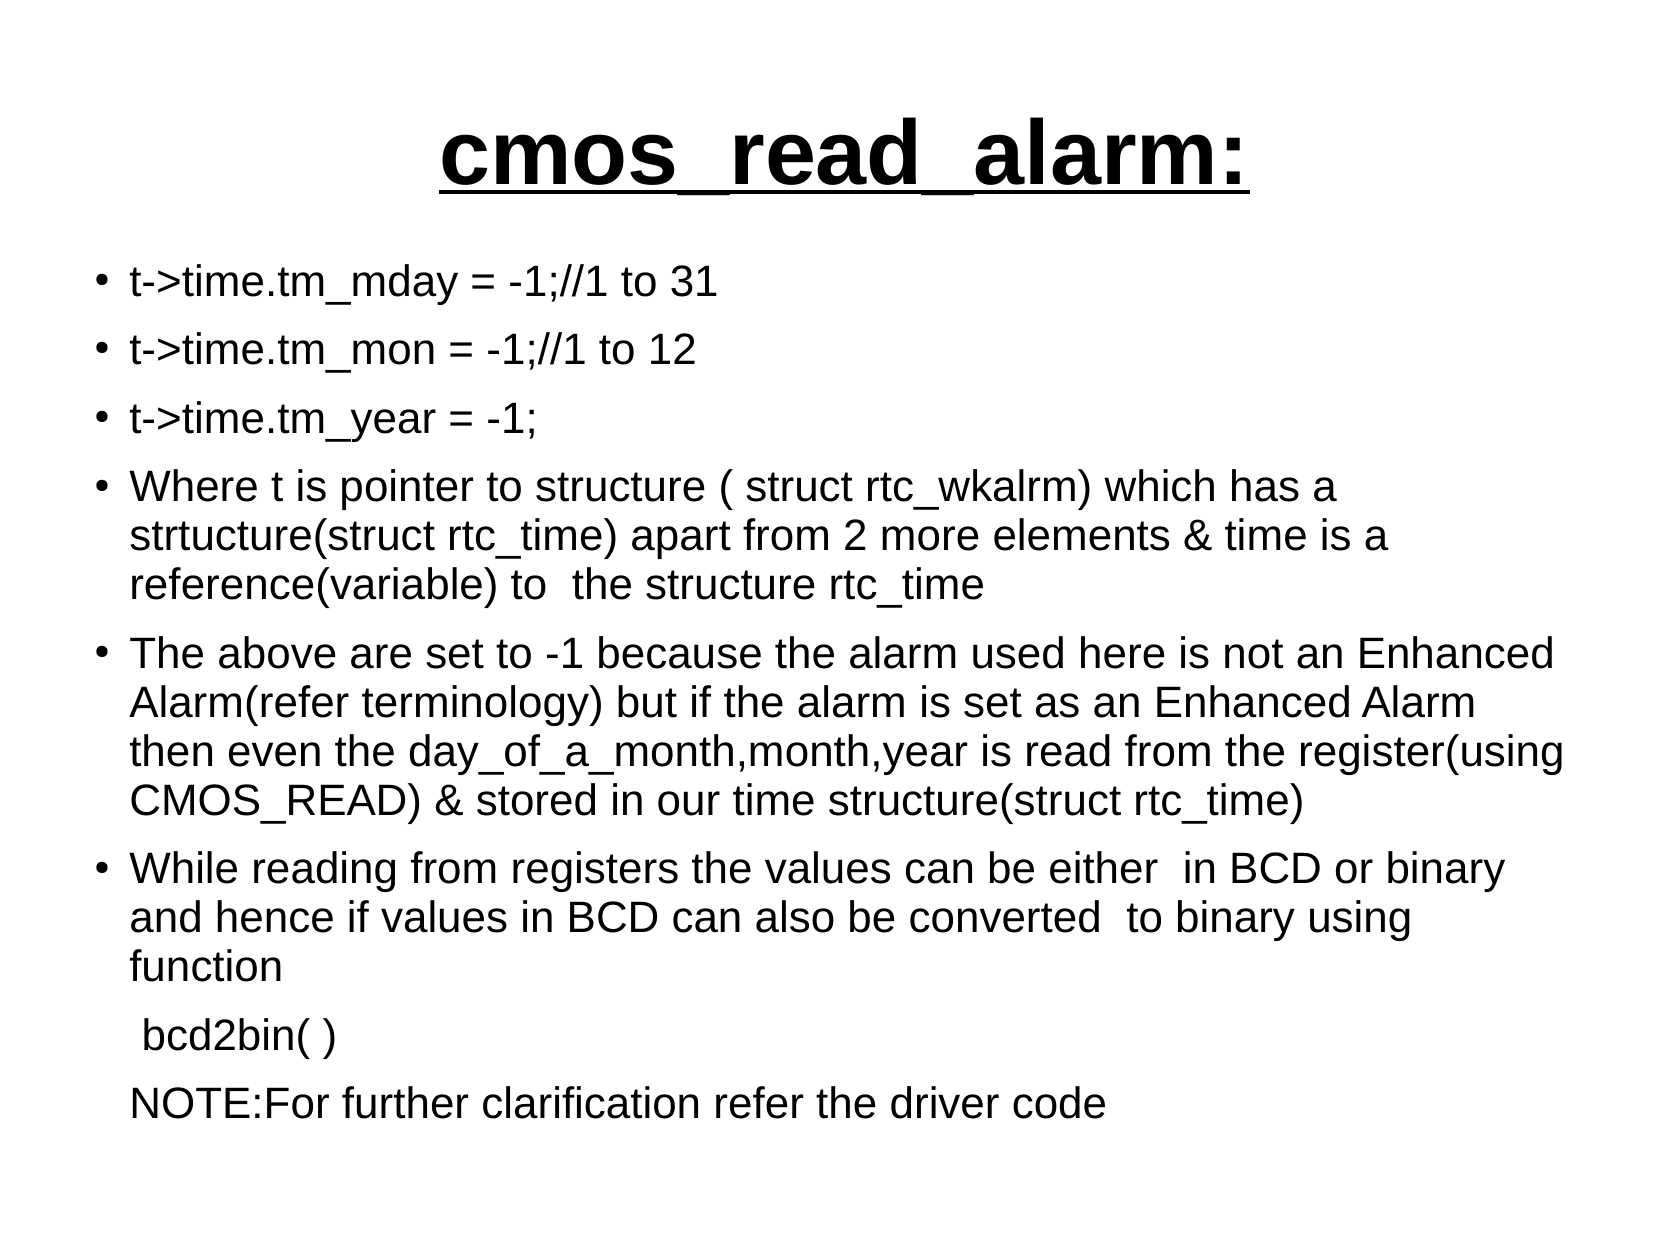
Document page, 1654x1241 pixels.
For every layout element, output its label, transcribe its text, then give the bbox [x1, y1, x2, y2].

title cmos_read_alarm: [82, 49, 1571, 256]
list t->time.tm_mday = -1;//1 to 31 t->time.tm_mon = -1;//1 to 12 t->time.tm_year = -1; Where t is pointer to structure ( struct rtc_wkalrm) which has a strtucture(struct rtc_time) apart from 2 more elements & time is a reference(variable) to the structure rtc_time The above are set to -1 because the alarm used here is not an Enhanced Alarm(refer terminology) but if the alarm is set as an Enhanced Alarm then even the day_of_a_month,month,year is read from the register(using CMOS_READ) & stored in our time structure(struct rtc_time) While reading from registers the values can be either in BCD or binary and hence if values in BCD can also be converted to binary using function bcd2bin( ) NOTE:For further clarification refer the driver code [82, 256, 1571, 1134]
